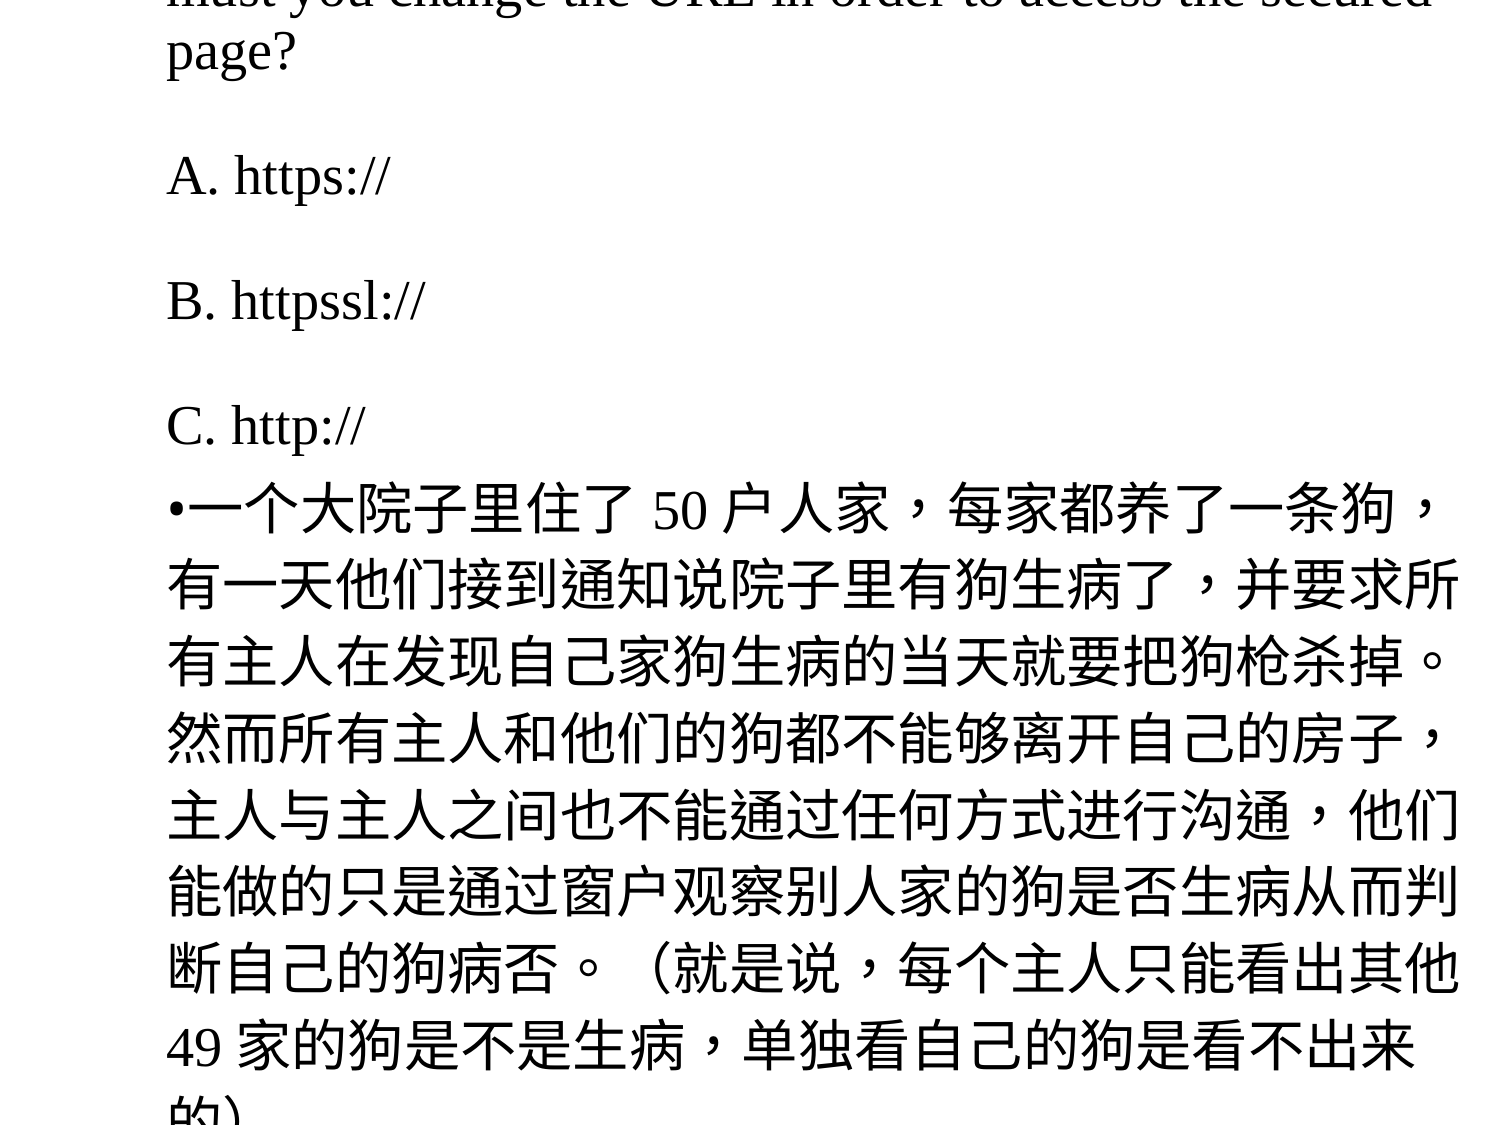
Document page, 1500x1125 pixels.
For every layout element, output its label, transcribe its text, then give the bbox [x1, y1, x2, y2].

text_box If you secure the access to a web page using SSL how must you change the URL in order to access the secured page? A. https:// B. httpssl:// C. http:// 一个大院子里住了50户人家，每家都养了一条狗，有一天他们接到通知说院子里有狗生病了，并要求所有主人在发现自己家狗生病的当天就要把狗枪杀掉。然而所有主人和他们的狗都不能够离开自己的房子，主人与主人之间也不能通过任何方式进行沟通，他们能做的只是通过窗户观察别人家的狗是否生病从而判断自己的狗病否。（就是说，每个主人只能看出其他49家的狗是不是生病，单独看自己的狗是看不出来的） 第一天没有枪声，第二天还是没有枪声，第三天传出一阵枪声，问有多少条狗被枪杀。 [151, 0, 1500, 1125]
